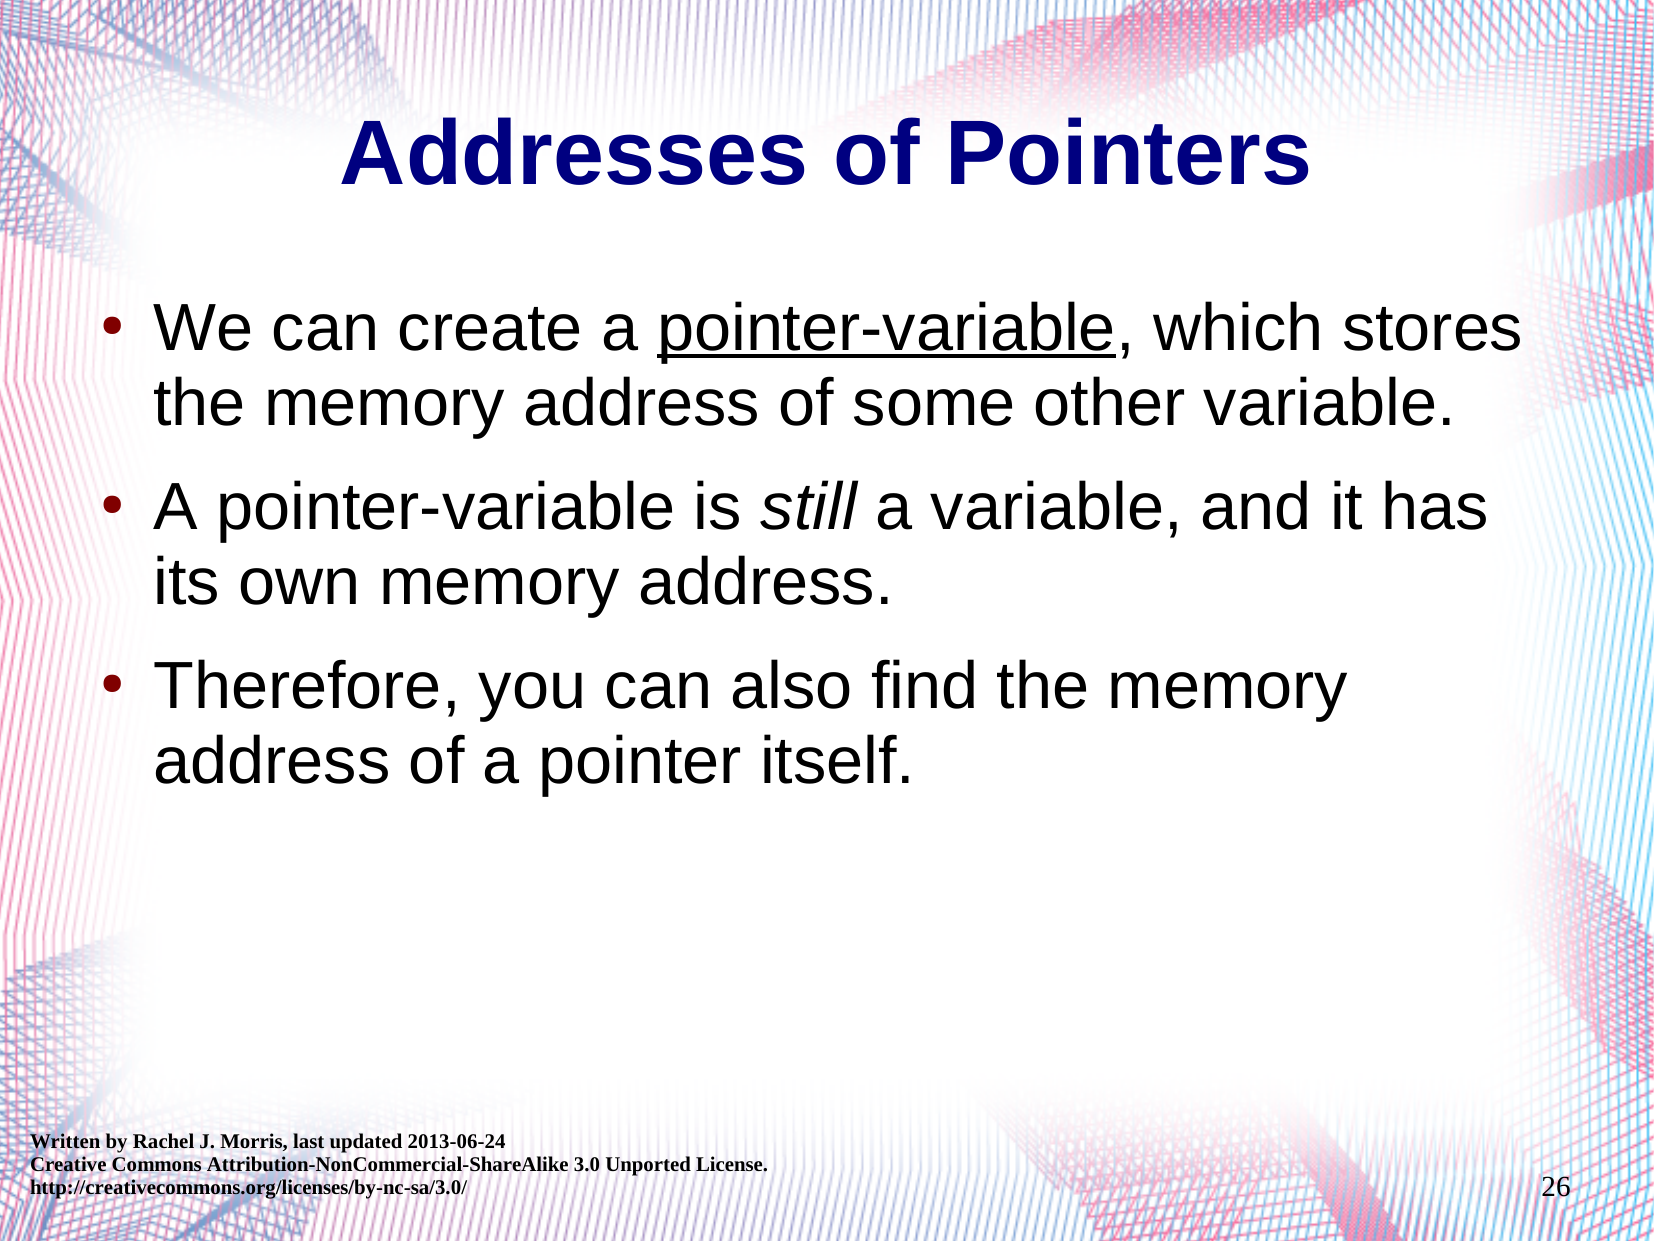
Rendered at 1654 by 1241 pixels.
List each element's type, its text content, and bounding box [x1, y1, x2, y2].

picture [0, 0, 1654, 1241]
title Addresses of Pointers [82, 49, 1571, 257]
list We can create a pointer-variable, which stores the memory address of some other variable. A pointer-variable is still a variable, and it has its own memory address. Therefore, you can also find the memory address of a pointer itself. [82, 290, 1571, 1010]
